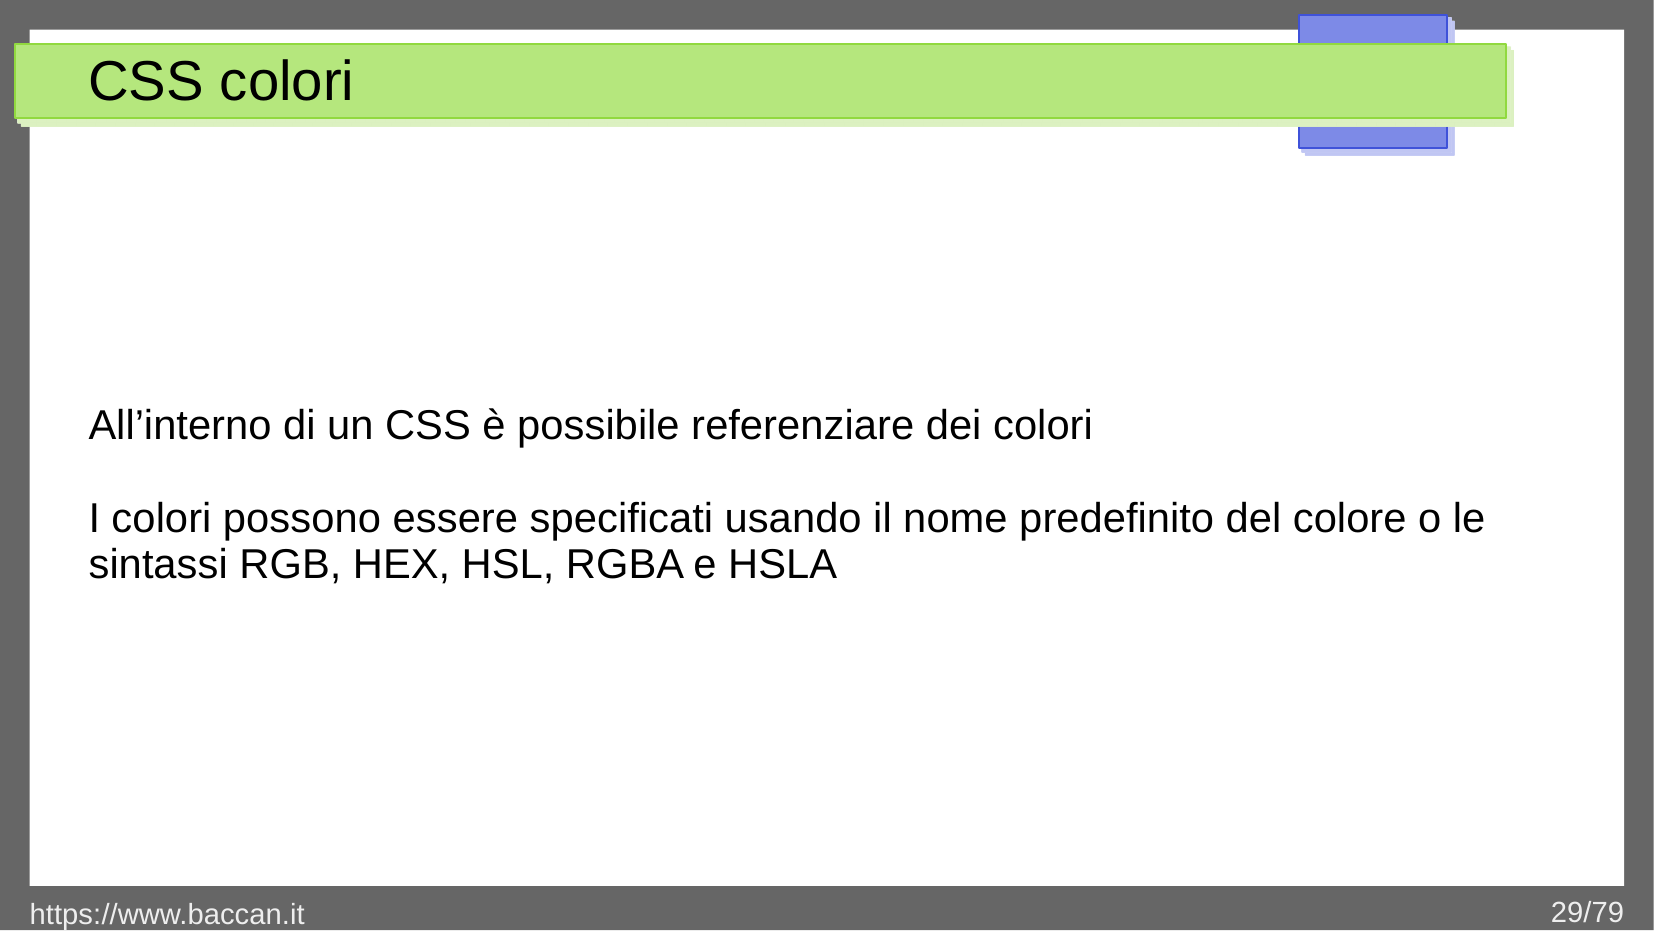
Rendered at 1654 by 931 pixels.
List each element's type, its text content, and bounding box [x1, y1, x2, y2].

text_box All’interno di un CSS è possibile referenziare dei colori I colori possono essere specificati usando il nome predefinito del colore o le sintassi RGB, HEX, HSL, RGBA e HSLA [88, 169, 1565, 820]
title CSS colori [88, 44, 1506, 119]
